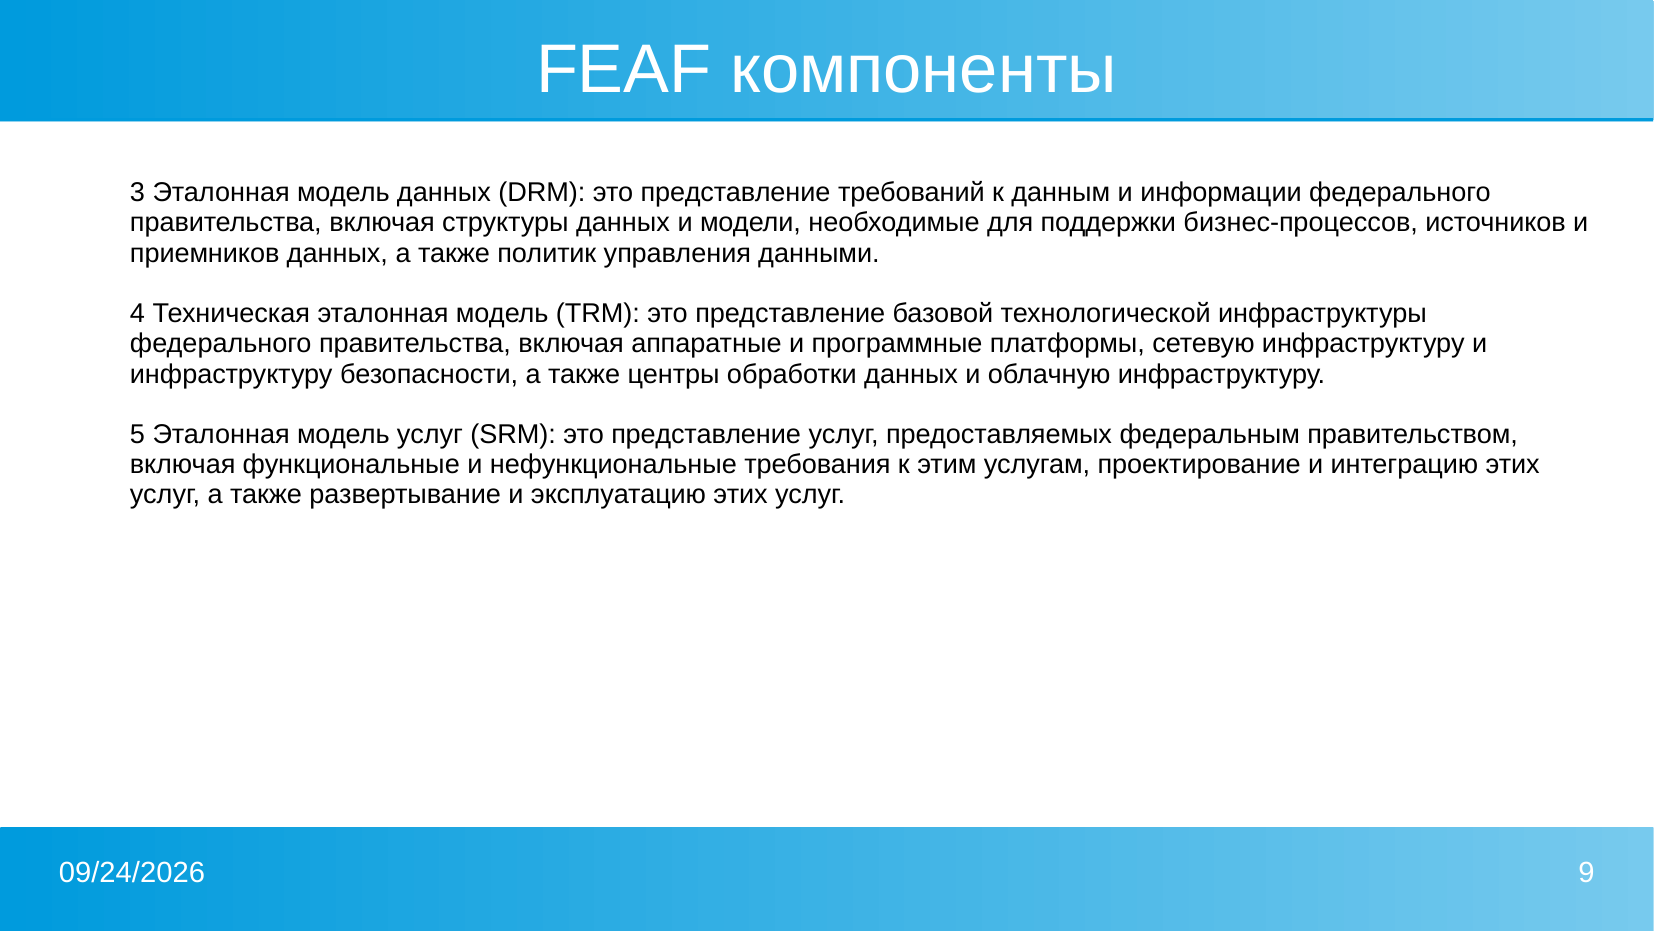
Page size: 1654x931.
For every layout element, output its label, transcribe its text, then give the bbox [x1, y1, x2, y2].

list 3 Эталонная модель данных (DRM): это представление требований к данным и информации федерального правительства, включая структуры данных и модели, необходимые для поддержки бизнес-процессов, источников и приемников данных, а также политик управления данными. 4 Техническая эталонная модель (TRM): это представление базовой технологической инфраструктуры федерального правительства, включая аппаратные и программные платформы, сетевую инфраструктуру и инфраструктуру безопасности, а также центры обработки данных и облачную инфраструктуру. 5 Эталонная модель услуг (SRM): это представление услуг, предоставляемых федеральным правительством, включая функциональные и нефункциональные требования к этим услугам, проектирование и интеграцию этих услуг, а также развертывание и эксплуатацию этих услуг. [59, 177, 1595, 768]
title FEAF компоненты [59, 29, 1595, 108]
